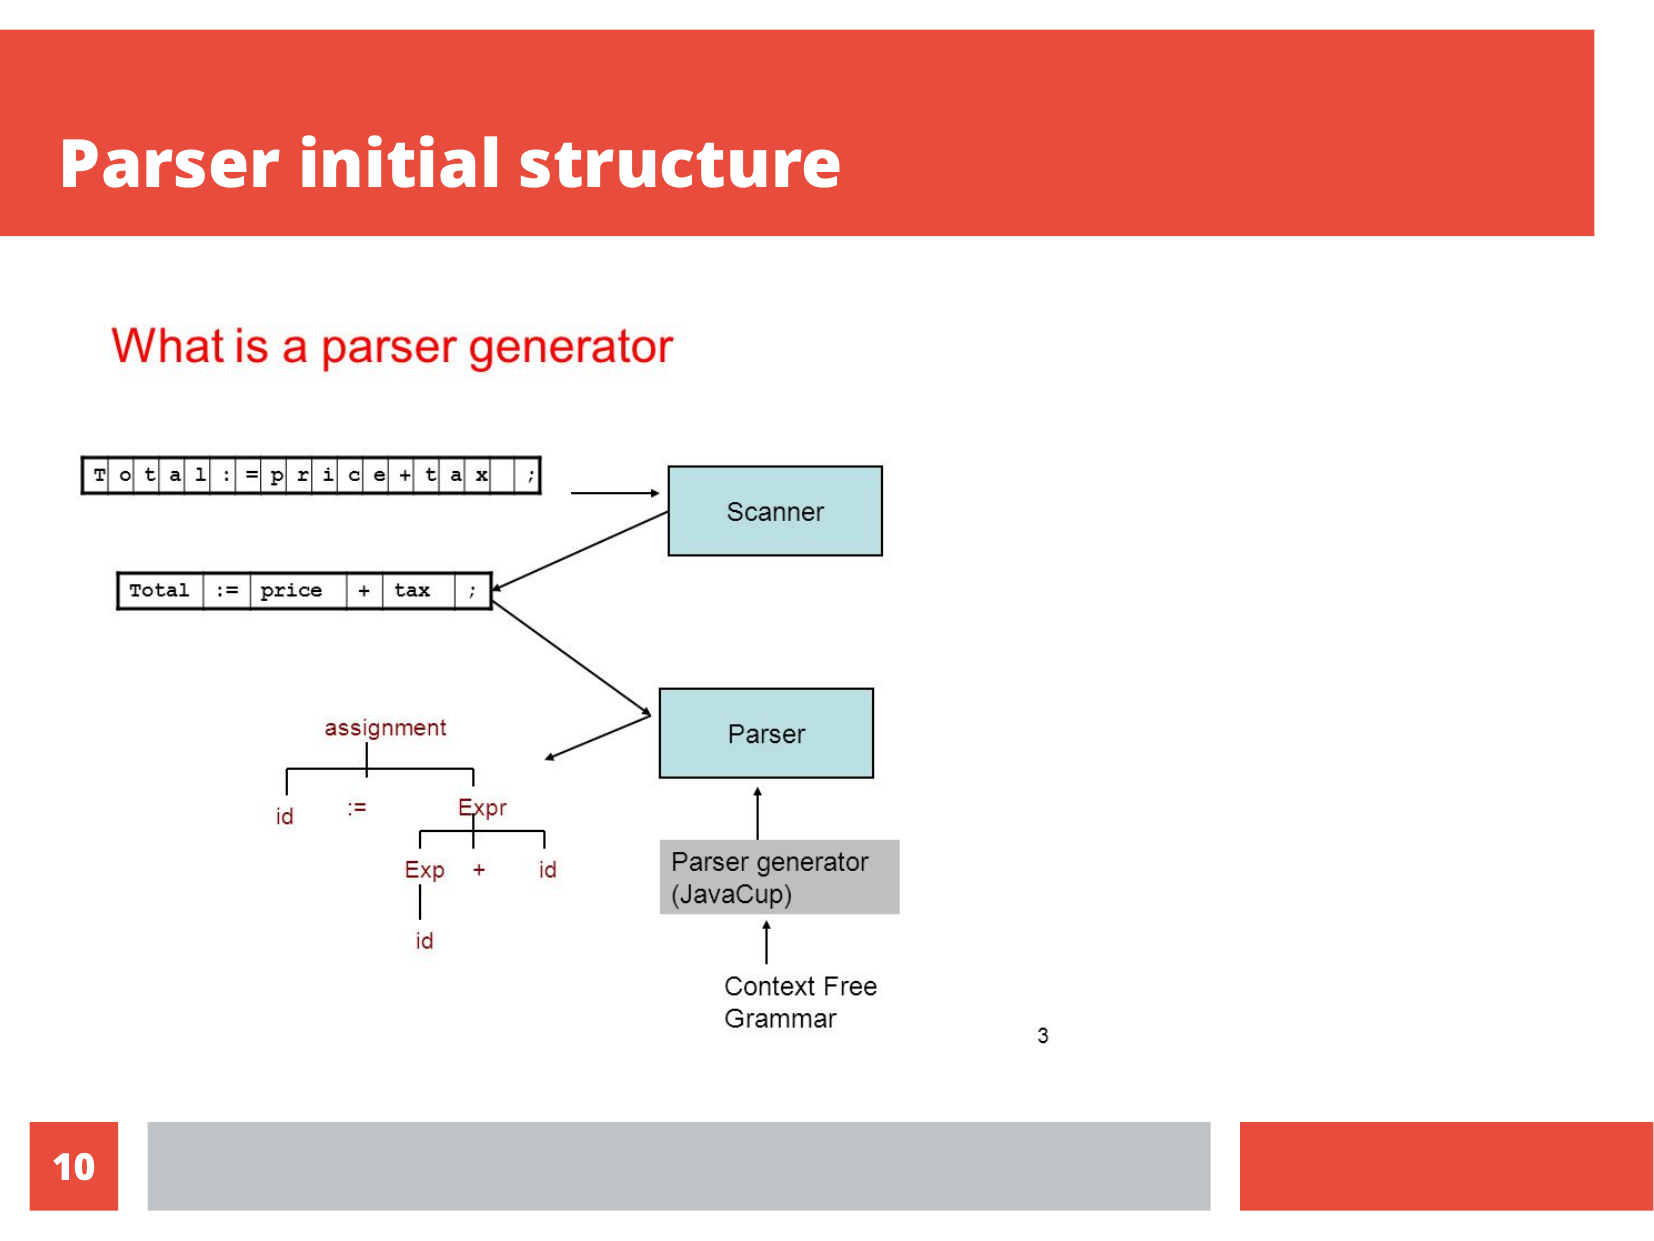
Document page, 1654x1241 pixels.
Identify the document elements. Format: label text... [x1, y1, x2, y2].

picture [47, 271, 1113, 1071]
title Parser initial structure [59, 59, 1595, 207]
